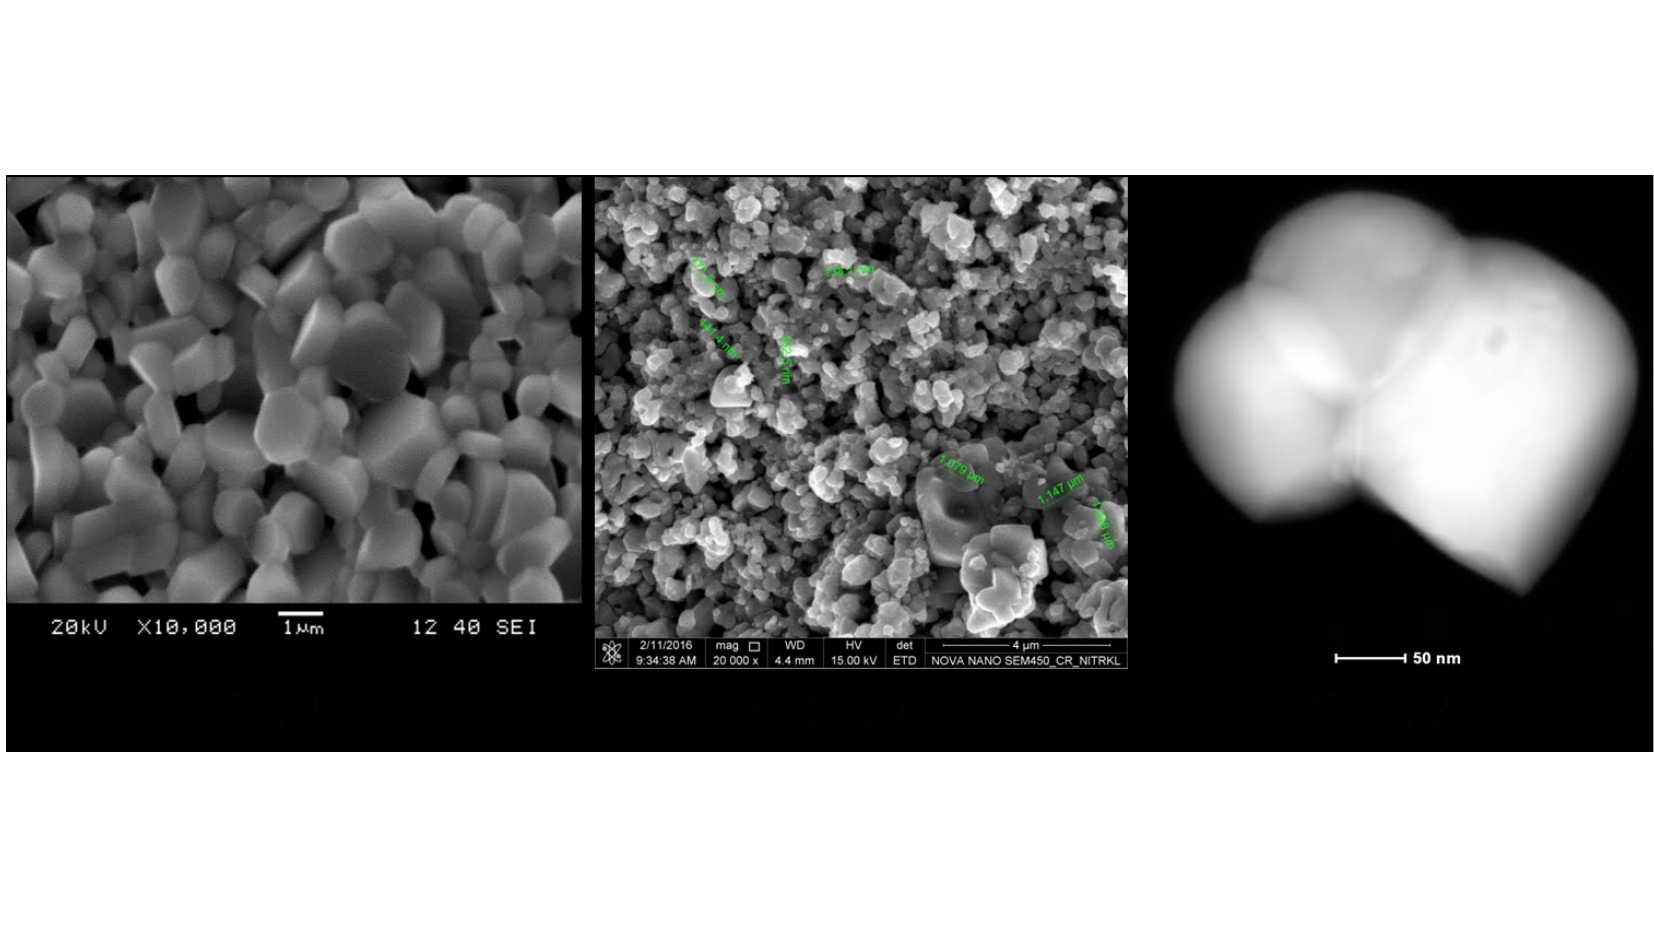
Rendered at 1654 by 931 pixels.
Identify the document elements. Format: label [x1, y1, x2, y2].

picture [6, 175, 1654, 752]
